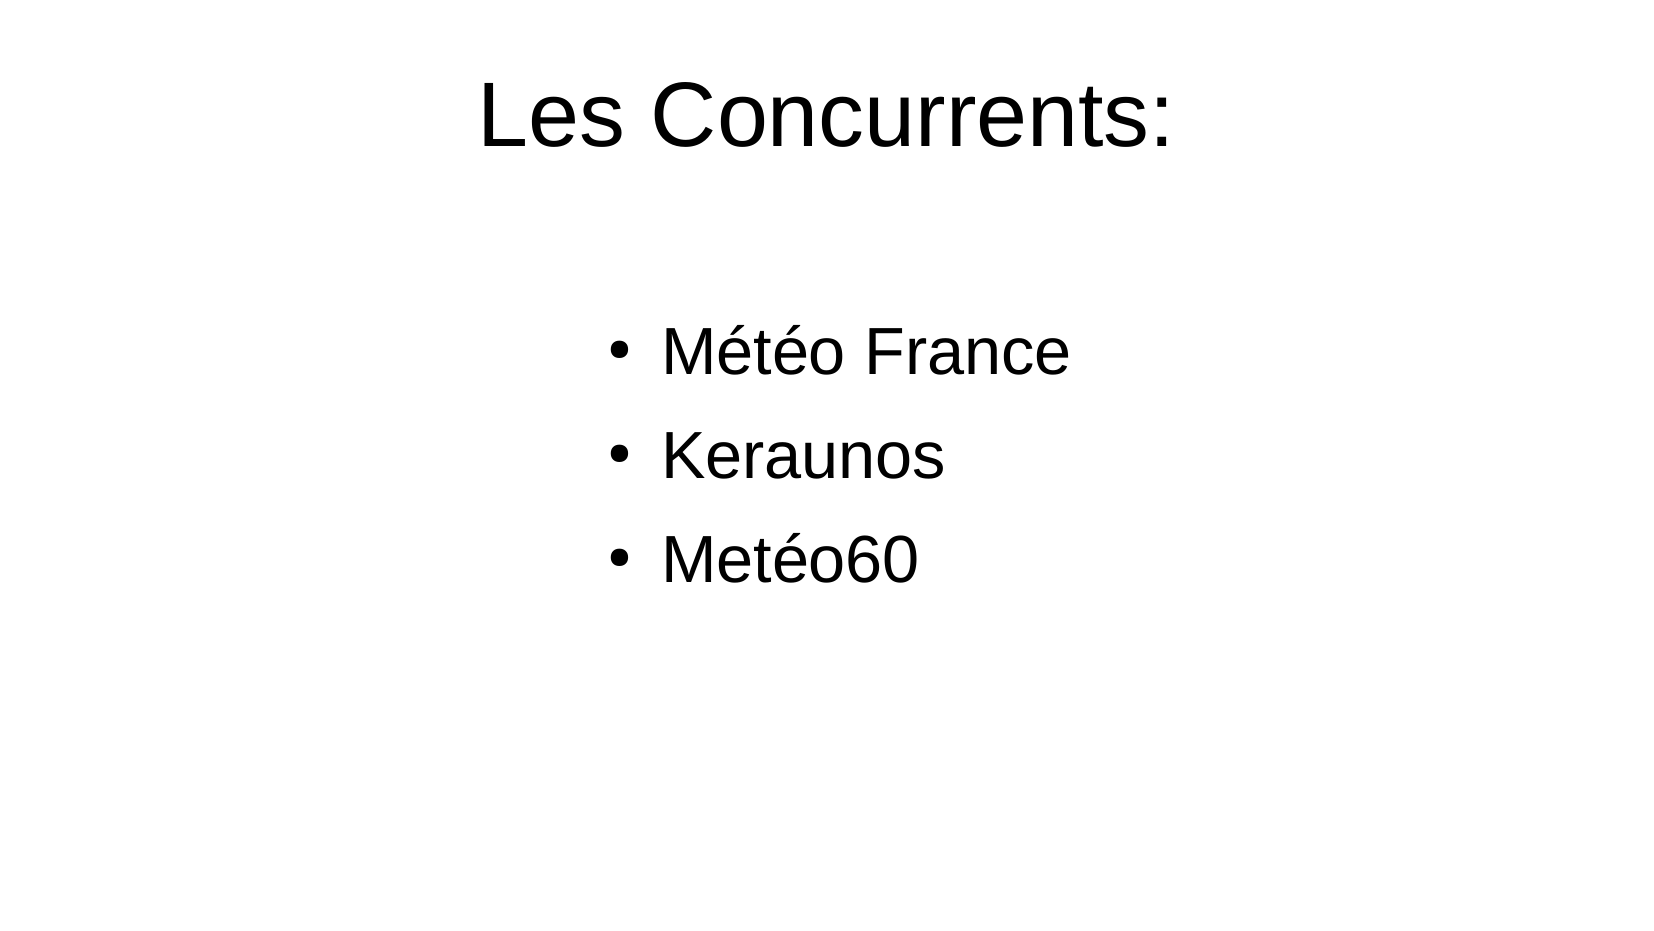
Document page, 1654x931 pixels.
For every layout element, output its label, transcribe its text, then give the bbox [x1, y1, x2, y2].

list Météo France Keraunos Metéo60 [590, 313, 1097, 854]
title Les Concurrents: [82, 37, 1571, 193]
